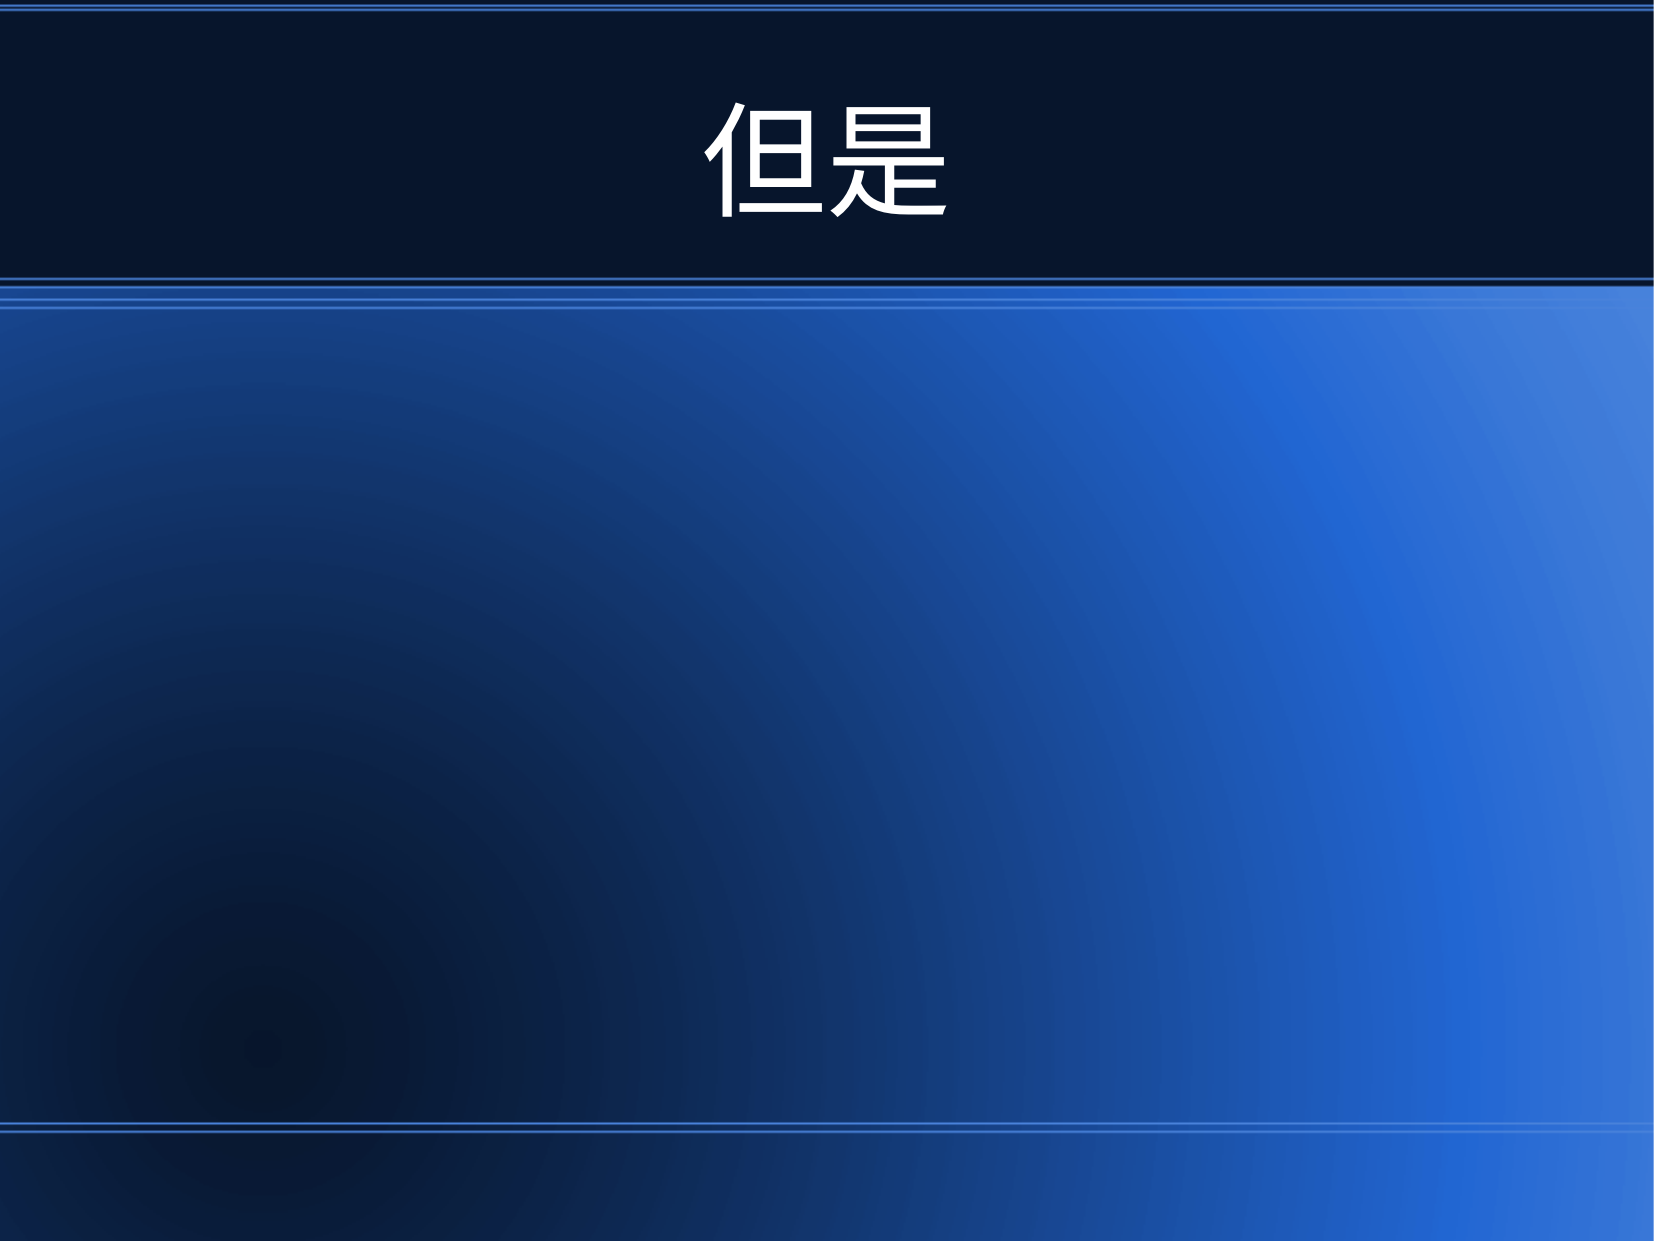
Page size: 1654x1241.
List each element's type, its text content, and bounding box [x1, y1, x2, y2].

title 但是 [82, 49, 1571, 257]
picture [0, 0, 1654, 1241]
